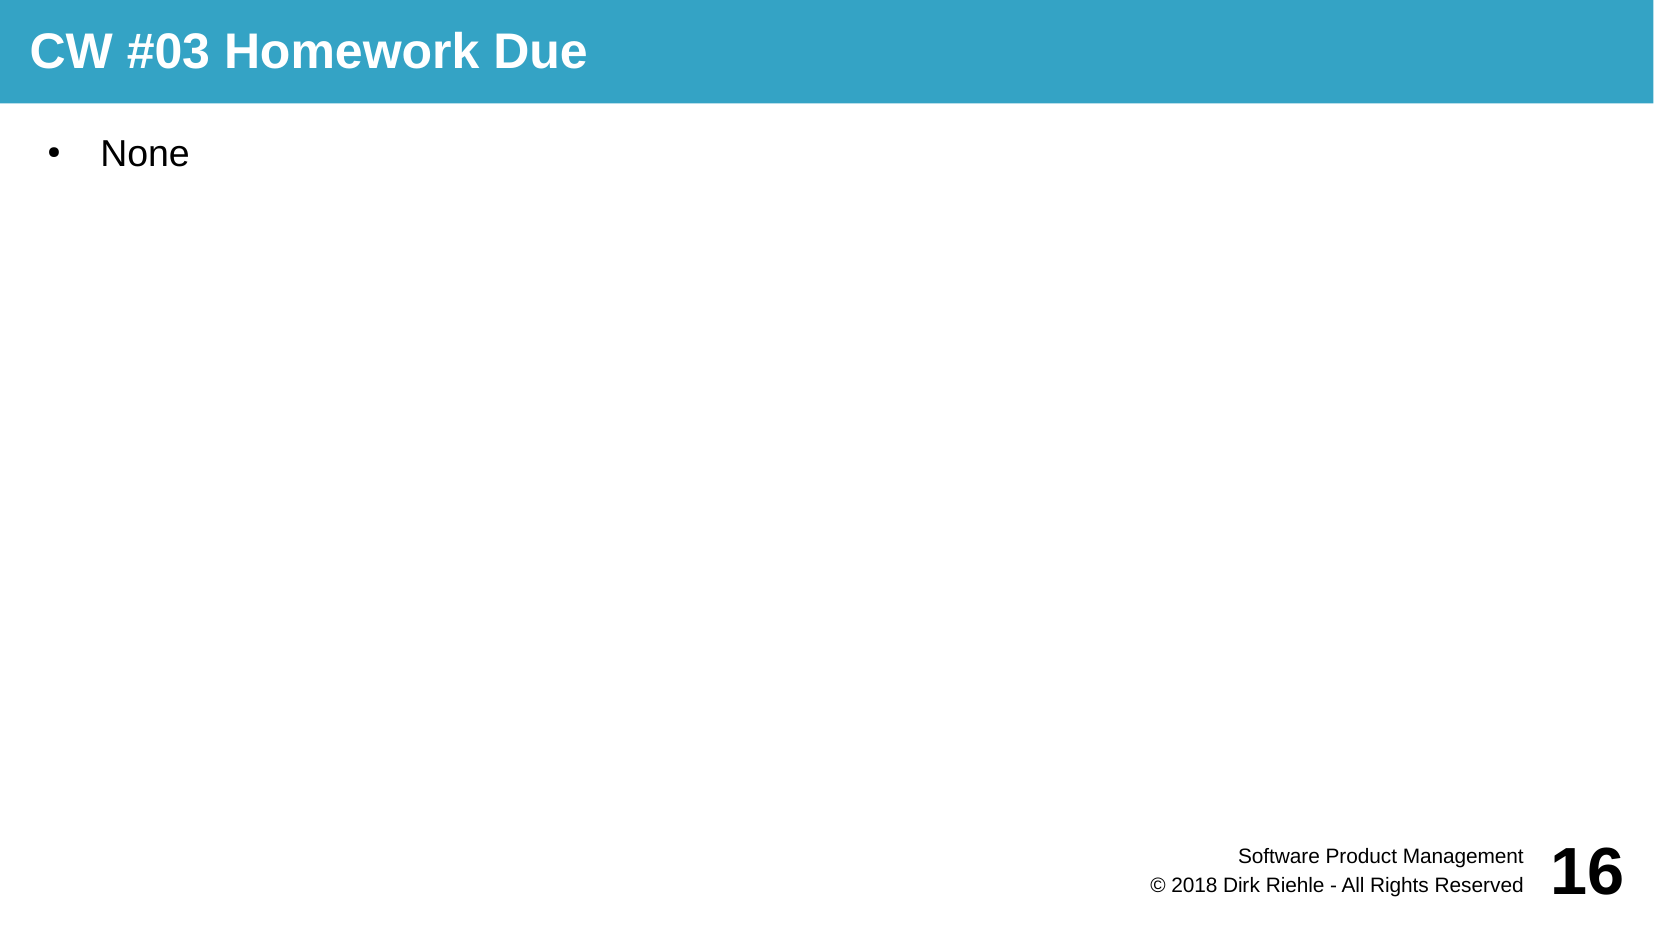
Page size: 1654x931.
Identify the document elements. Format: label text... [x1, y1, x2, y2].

list None [29, 132, 1625, 798]
title CW #03 Homework Due [0, 0, 1654, 104]
